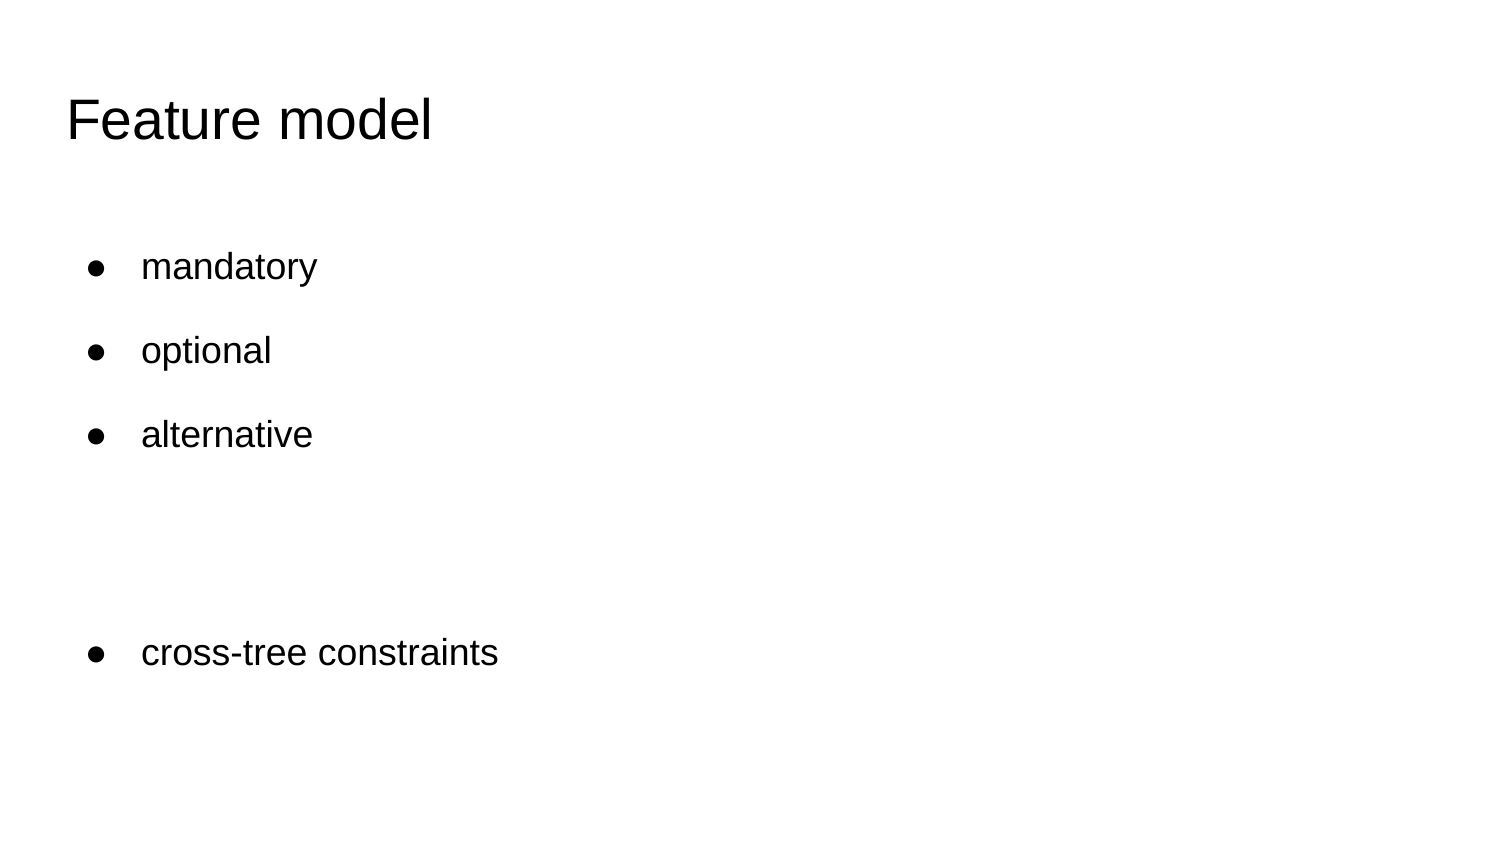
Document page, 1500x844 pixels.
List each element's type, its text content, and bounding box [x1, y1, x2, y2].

list mandatory optional alternative cross-tree constraints [51, 189, 1449, 750]
title Feature model [51, 72, 1449, 167]
